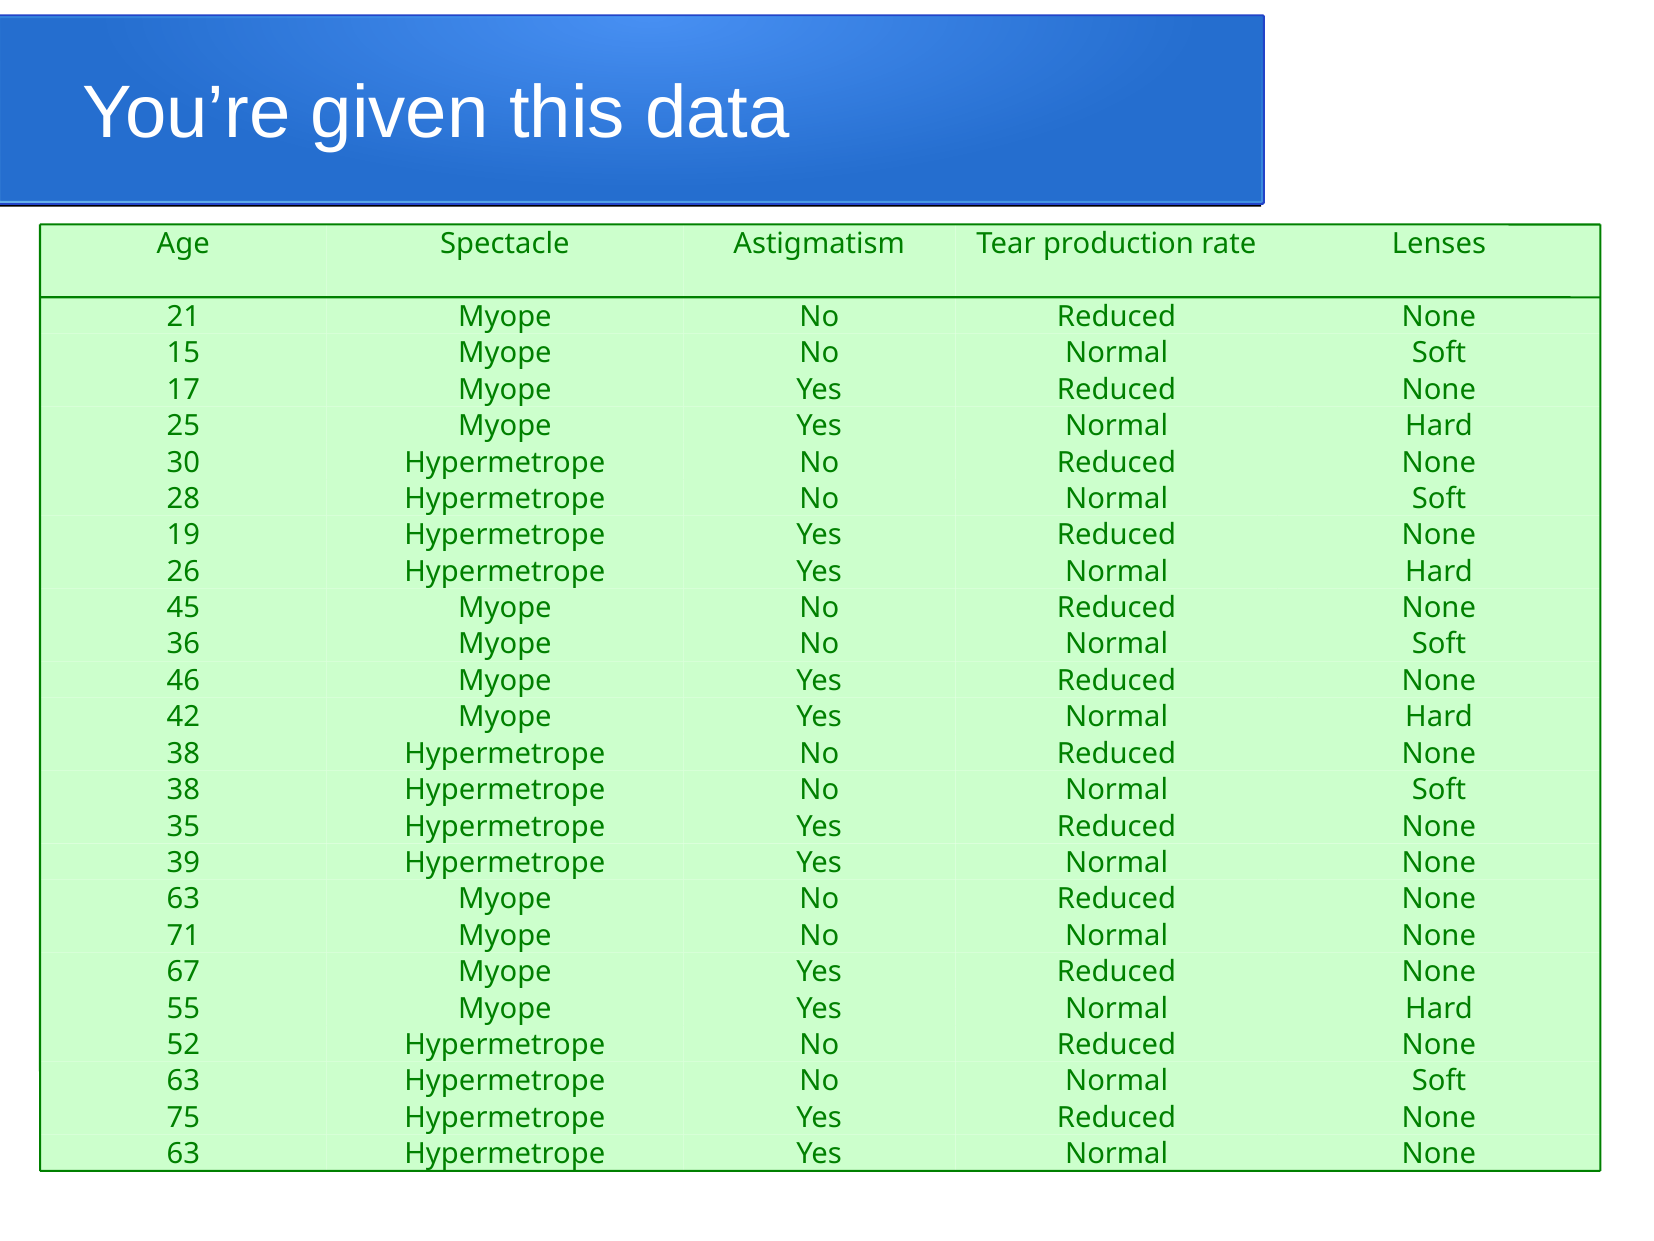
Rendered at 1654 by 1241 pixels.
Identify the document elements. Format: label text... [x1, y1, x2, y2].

text_box Reduced [956, 952, 1278, 988]
text_box Yes [684, 407, 956, 443]
text_box None [1278, 807, 1599, 843]
text_box Myope [327, 916, 684, 952]
text_box Reduced [956, 662, 1278, 698]
text_box Hypermetrope [327, 735, 684, 771]
text_box No [684, 299, 956, 334]
text_box None [1278, 371, 1599, 407]
title You’re given this data [82, 35, 1235, 189]
text_box Hard [1278, 698, 1599, 735]
text_box Astigmatism [684, 226, 956, 296]
text_box Normal [956, 988, 1278, 1025]
text_box Hypermetrope [327, 553, 684, 589]
text_box Myope [327, 299, 684, 334]
text_box 36 [42, 625, 327, 662]
text_box Normal [956, 771, 1278, 807]
text_box None [1278, 879, 1599, 916]
text_box Yes [684, 371, 956, 407]
text_box Lenses [1278, 226, 1599, 296]
text_box 63 [42, 879, 327, 916]
text_box 35 [42, 807, 327, 843]
text_box Reduced [956, 443, 1278, 480]
text_box 21 [42, 299, 327, 334]
text_box None [1278, 299, 1599, 334]
text_box Reduced [956, 1098, 1278, 1134]
text_box Normal [956, 407, 1278, 443]
text_box Hypermetrope [327, 443, 684, 480]
text_box 67 [42, 952, 327, 988]
text_box Myope [327, 371, 684, 407]
text_box None [1278, 589, 1599, 625]
text_box No [684, 443, 956, 480]
text_box Yes [684, 988, 956, 1025]
text_box Reduced [956, 735, 1278, 771]
text_box None [1278, 1098, 1599, 1134]
text_box Reduced [956, 371, 1278, 407]
text_box 30 [42, 443, 327, 480]
text_box Tear production rate [956, 226, 1278, 296]
text_box 28 [42, 480, 327, 516]
text_box 26 [42, 553, 327, 589]
text_box Hypermetrope [327, 1134, 684, 1169]
text_box Normal [956, 843, 1278, 879]
text_box Yes [684, 1134, 956, 1169]
text_box 38 [42, 771, 327, 807]
text_box No [684, 735, 956, 771]
text_box Myope [522, 931, 531, 943]
text_box Hypermetrope [327, 771, 684, 807]
text_box 19 [42, 516, 327, 553]
text_box 46 [42, 662, 327, 698]
text_box Reduced [956, 589, 1278, 625]
text_box None [1278, 443, 1599, 480]
text_box 45 [42, 589, 327, 625]
text_box No [684, 1025, 956, 1061]
text_box Soft [1278, 1061, 1599, 1098]
text_box Hypermetrope [327, 516, 684, 553]
text_box Myope [327, 589, 684, 625]
text_box Myope [327, 879, 684, 916]
text_box 39 [42, 843, 327, 879]
text_box Myope [327, 952, 684, 988]
text_box 25 [42, 407, 327, 443]
text_box None [1278, 662, 1599, 698]
text_box Soft [1278, 480, 1599, 516]
text_box Hypermetrope [327, 480, 684, 516]
text_box Normal [956, 553, 1278, 589]
text_box Hard [1278, 407, 1599, 443]
text_box Hypermetrope [327, 1098, 684, 1134]
text_box Normal [956, 698, 1278, 735]
text_box None [1278, 916, 1599, 952]
text_box Myope [327, 334, 684, 371]
text_box Hypermetrope [327, 807, 684, 843]
text_box Soft [1278, 625, 1599, 662]
text_box Hypermetrope [327, 1025, 684, 1061]
text_box Myope [327, 698, 684, 735]
text_box No [684, 916, 956, 952]
text_box Reduced [956, 516, 1278, 553]
text_box Yes [684, 1098, 956, 1134]
text_box No [684, 771, 956, 807]
text_box Myope [327, 407, 684, 443]
text_box Normal [956, 1134, 1278, 1169]
text_box Yes [684, 952, 956, 988]
text_box Yes [684, 698, 956, 735]
text_box Reduced [956, 299, 1278, 334]
text_box Hard [1278, 988, 1599, 1025]
text_box No [684, 589, 956, 625]
text_box Hypermetrope [327, 843, 684, 879]
text_box Normal [956, 480, 1278, 516]
text_box Reduced [956, 807, 1278, 843]
text_box None [1278, 952, 1599, 988]
text_box Yes [684, 553, 956, 589]
text_box Normal [956, 625, 1278, 662]
text_box Soft [1278, 334, 1599, 371]
text_box Myope [327, 988, 684, 1025]
text_box Yes [684, 843, 956, 879]
text_box 17 [42, 371, 327, 407]
text_box None [1278, 1134, 1599, 1169]
text_box Soft [1278, 771, 1599, 807]
text_box No [684, 1061, 956, 1098]
text_box No [684, 334, 956, 371]
text_box Yes [684, 662, 956, 698]
text_box No [684, 625, 956, 662]
text_box Myope [522, 967, 531, 979]
text_box None [1278, 843, 1599, 879]
text_box Myope [522, 1004, 531, 1016]
text_box None [1278, 516, 1599, 553]
text_box 71 [42, 916, 327, 952]
text_box Normal [956, 334, 1278, 371]
text_box No [684, 480, 956, 516]
text_box Yes [684, 807, 956, 843]
text_box None [1278, 735, 1599, 771]
text_box Myope [327, 662, 684, 698]
text_box 42 [42, 698, 327, 735]
text_box Normal [956, 1061, 1278, 1098]
text_box No [684, 879, 956, 916]
text_box Normal [956, 916, 1278, 952]
text_box 55 [42, 988, 327, 1025]
text_box Hypermetrope [327, 1061, 684, 1098]
text_box Age [42, 226, 327, 296]
text_box 63 [42, 1134, 327, 1169]
text_box None [1278, 1025, 1599, 1061]
text_box Hard [1278, 553, 1599, 589]
text_box 63 [42, 1061, 327, 1098]
text_box Spectacle [327, 226, 684, 296]
text_box 52 [42, 1025, 327, 1061]
text_box 15 [42, 334, 327, 371]
text_box Yes [684, 516, 956, 553]
text_box 75 [42, 1098, 327, 1134]
text_box Reduced [956, 1025, 1278, 1061]
text_box Myope [327, 625, 684, 662]
text_box 38 [42, 735, 327, 771]
text_box Reduced [956, 879, 1278, 916]
